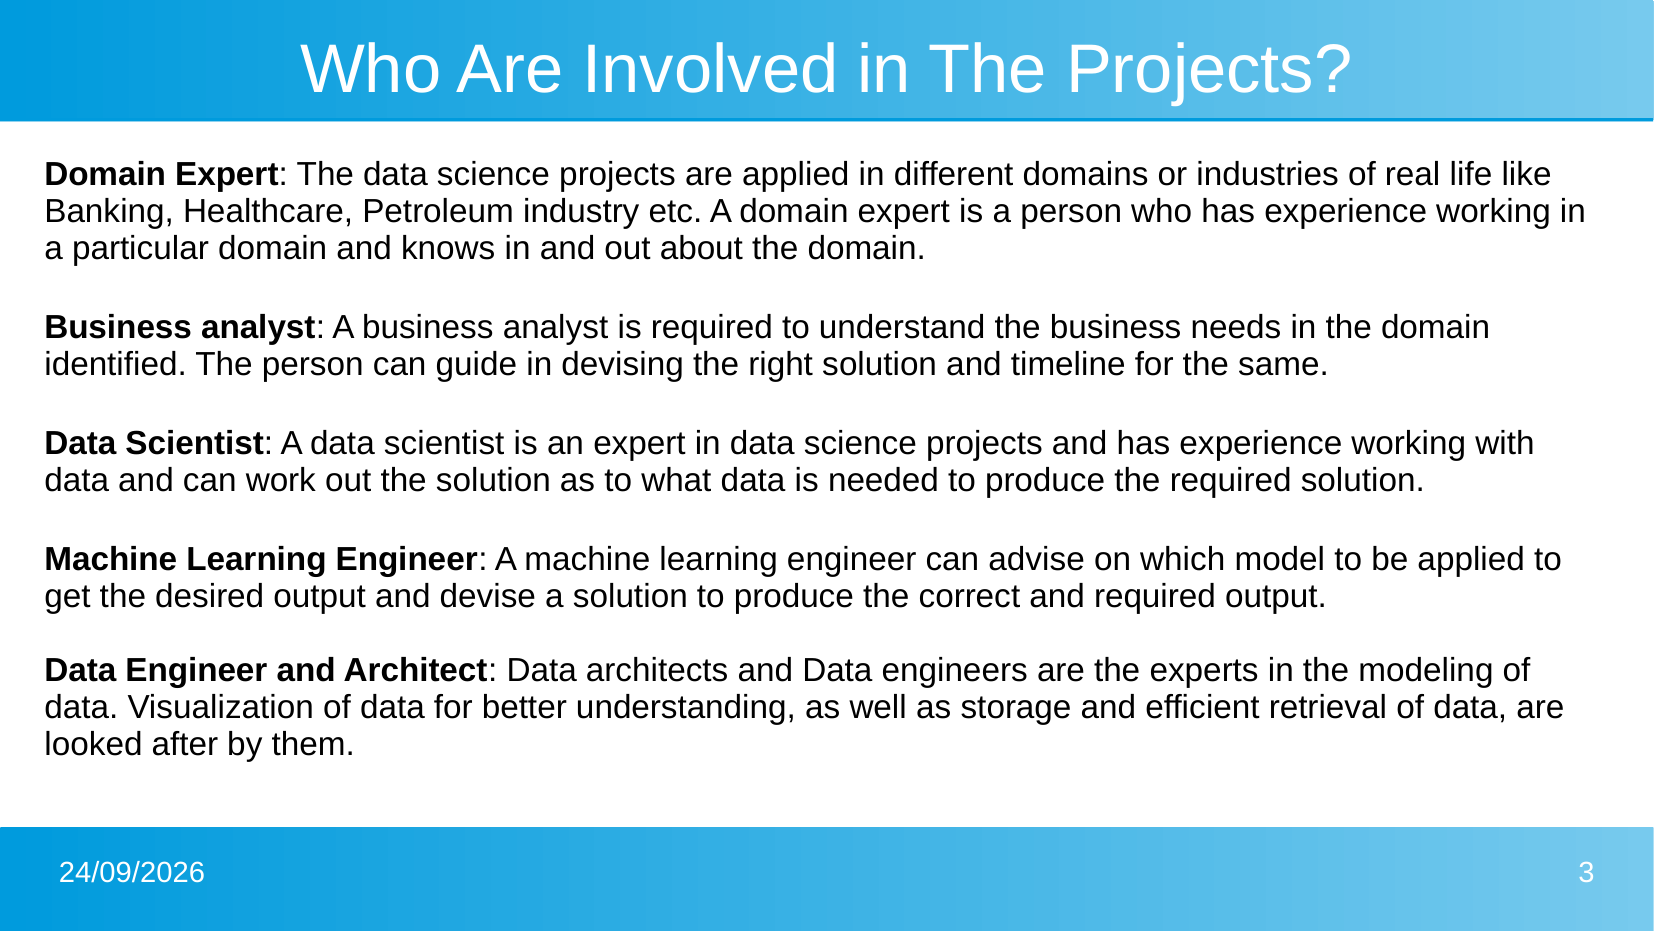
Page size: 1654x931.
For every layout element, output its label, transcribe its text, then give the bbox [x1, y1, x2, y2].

text_box Domain Expert: The data science projects are applied in different domains or industries of real life like Banking, Healthcare, Petroleum industry etc. A domain expert is a person who has experience working in a particular domain and knows in and out about the domain. Business analyst: A business analyst is required to understand the business needs in the domain identified. The person can guide in devising the right solution and timeline for the same. Data Scientist: A data scientist is an expert in data science projects and has experience working with data and can work out the solution as to what data is needed to produce the required solution. Machine Learning Engineer: A machine learning engineer can advise on which model to be applied to get the desired output and devise a solution to produce the correct and required output. Data Engineer and Architect: Data architects and Data engineers are the experts in the modeling of data. Visualization of data for better understanding, as well as storage and efficient retrieval of data, are looked after by them. [29, 147, 1625, 835]
title Who Are Involved in The Projects? [59, 29, 1595, 108]
